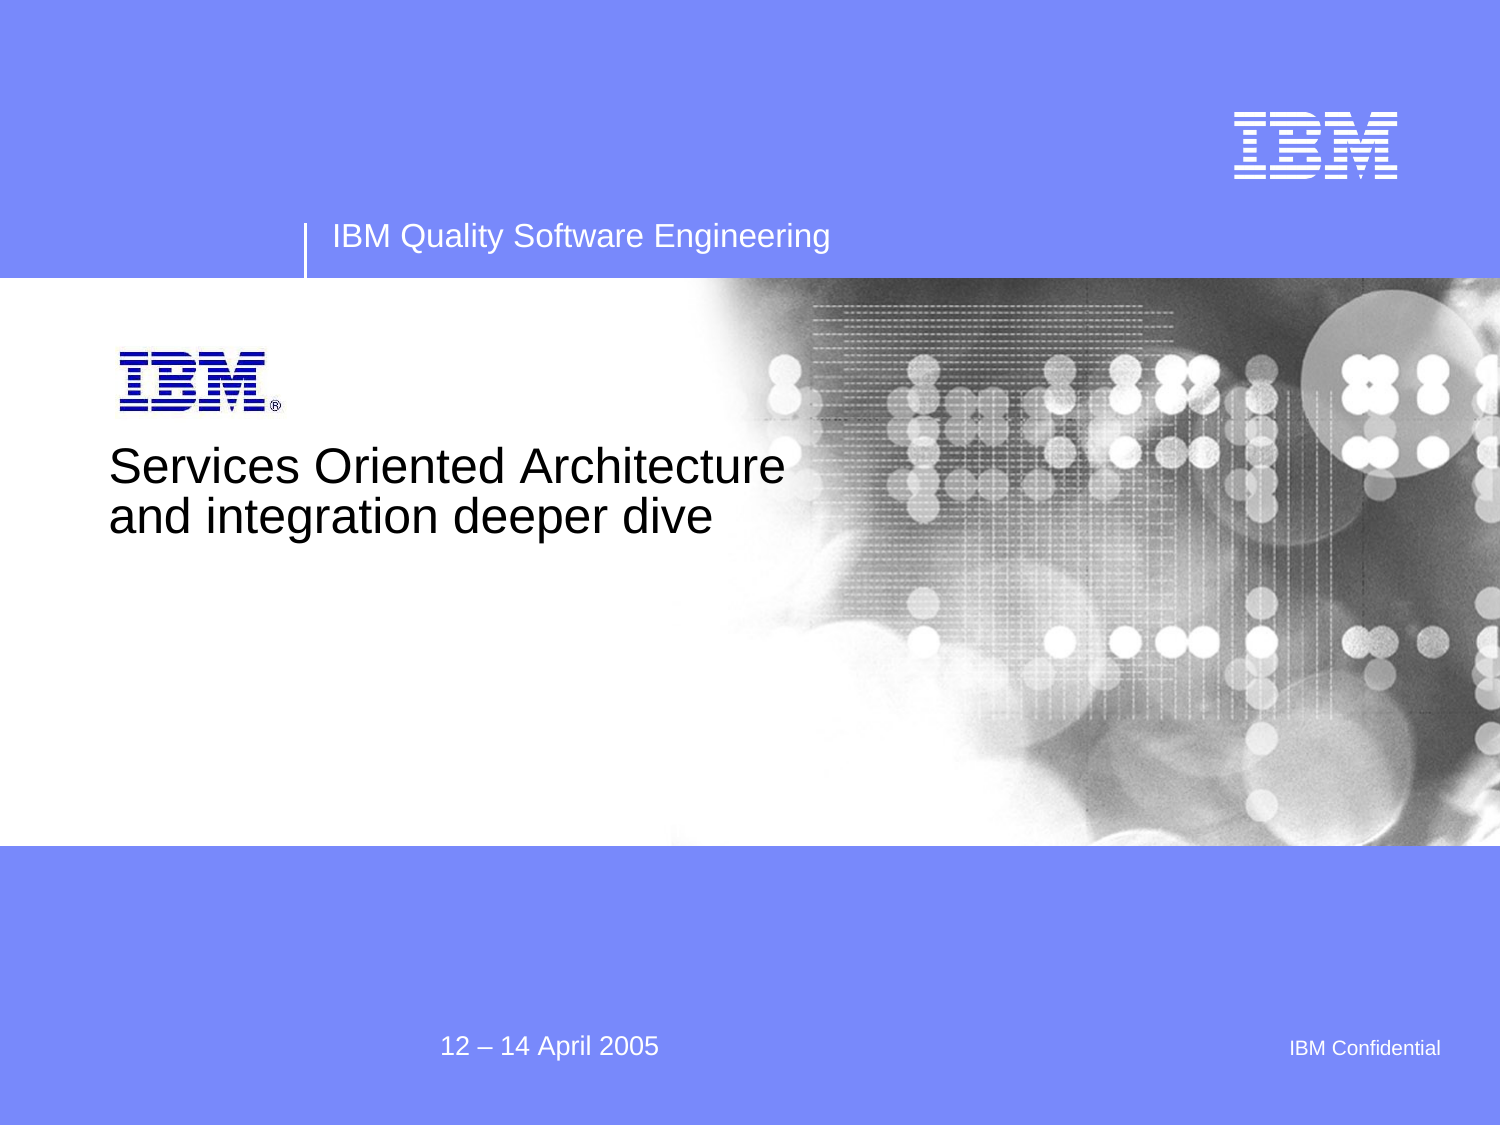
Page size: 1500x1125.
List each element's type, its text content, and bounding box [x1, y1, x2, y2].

title Services Oriented Architecture and integration deeper dive [93, 435, 1457, 587]
text_box Marc Fiammante Distinguished Engineer marc.fiammante@fr.ibm.com [299, 738, 1090, 852]
picture [0, 278, 1500, 846]
picture [1234, 112, 1399, 179]
